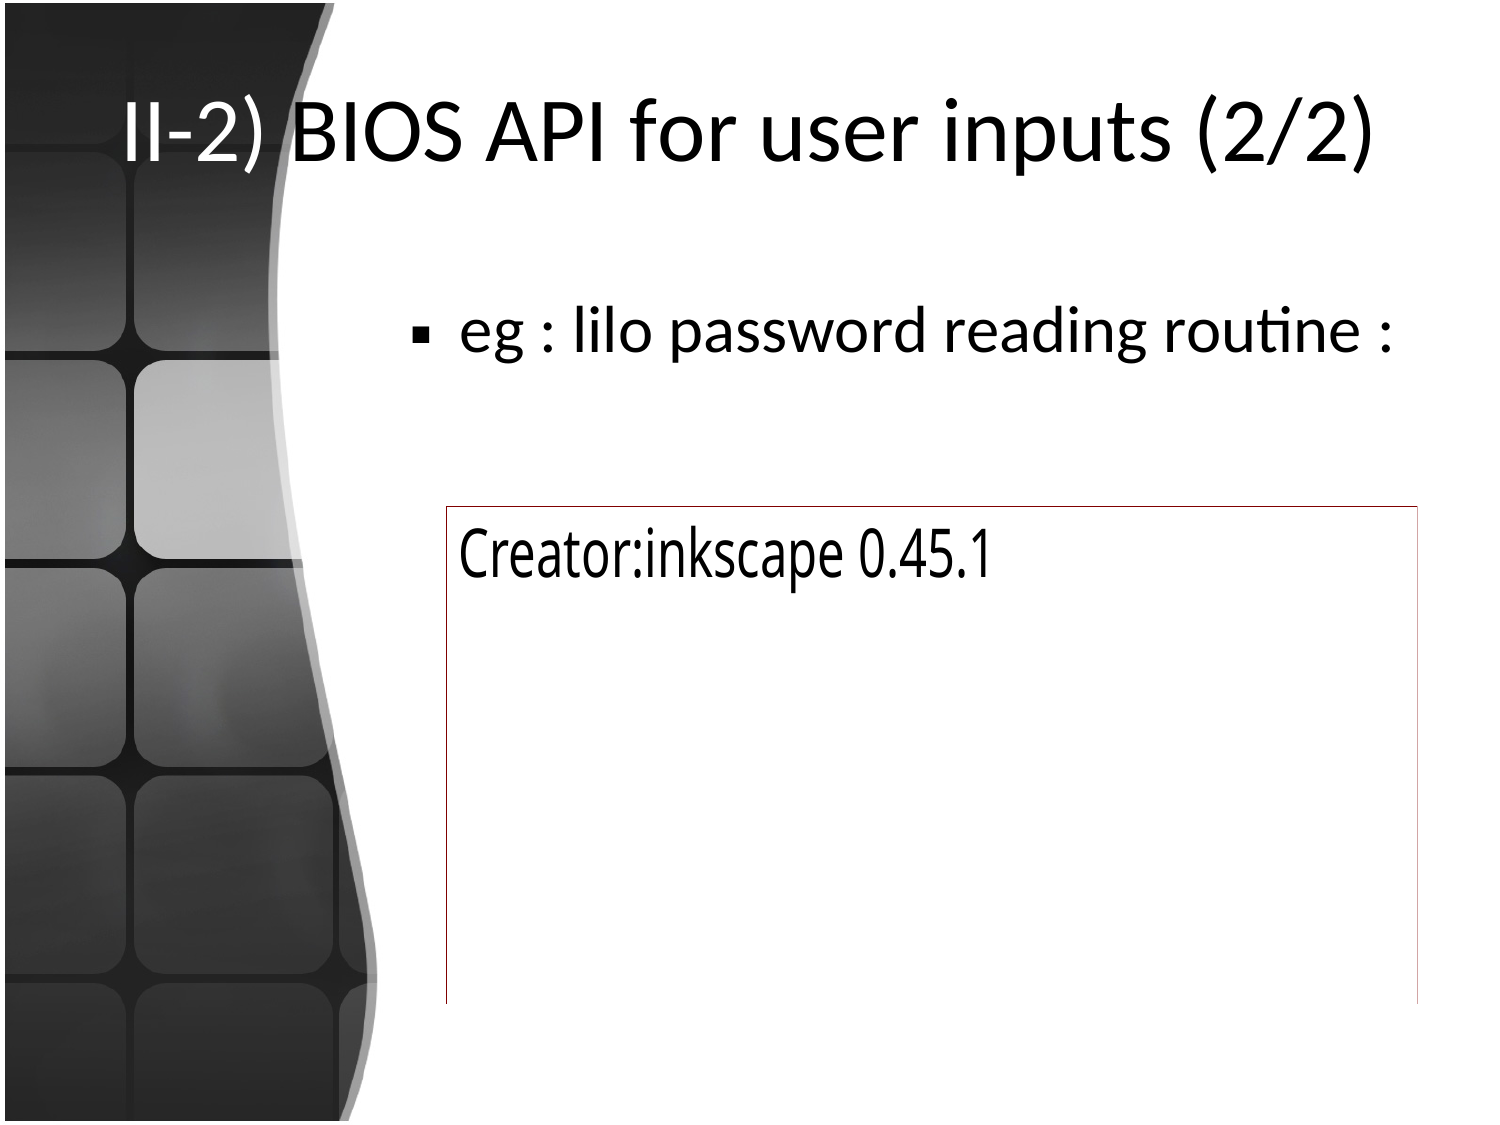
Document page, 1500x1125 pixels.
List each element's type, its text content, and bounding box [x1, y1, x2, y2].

text_box eg : lilo password reading routine : [303, 295, 1418, 462]
picture [0, 0, 1500, 1125]
title II-2) BIOS API for user inputs (2/2) [75, 13, 1426, 265]
